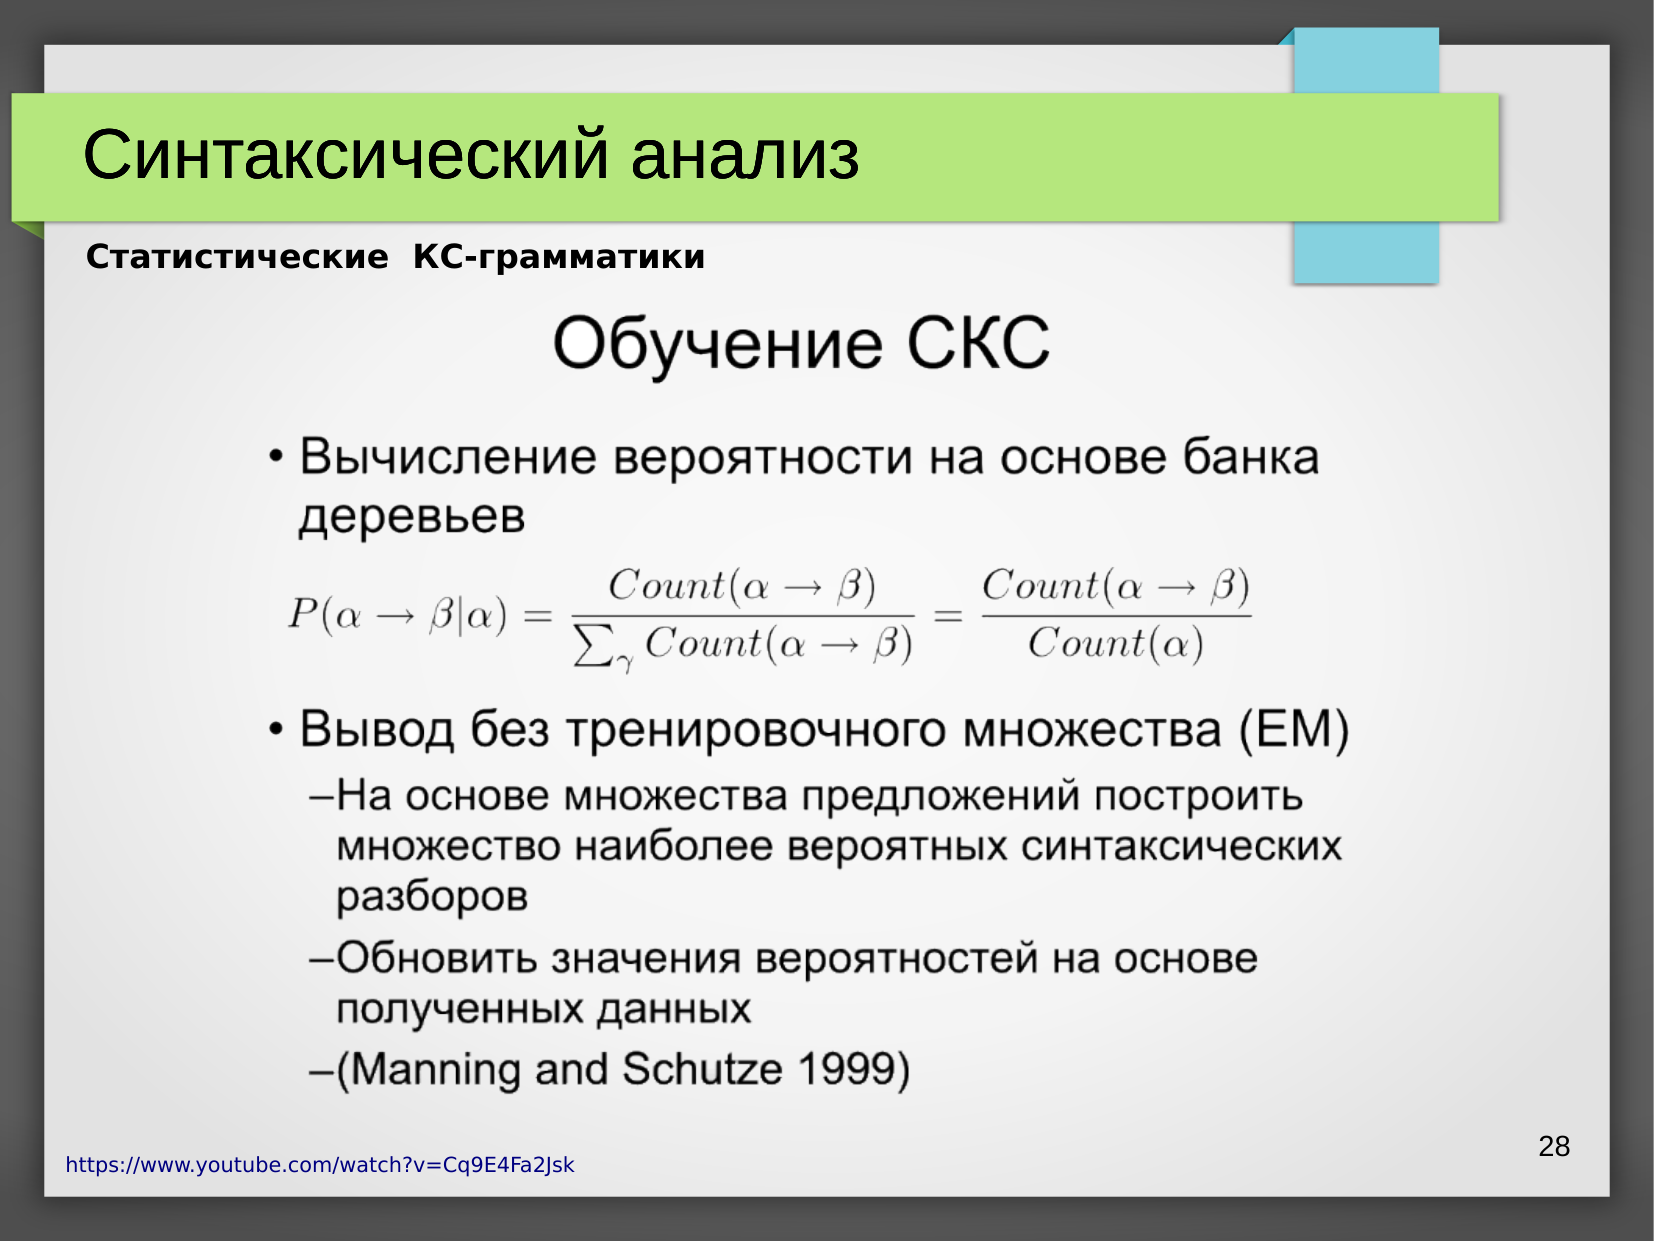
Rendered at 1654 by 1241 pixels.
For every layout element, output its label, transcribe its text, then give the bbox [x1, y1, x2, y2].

text_box https://www.youtube.com/watch?v=Cq9E4Fa2Jsk [50, 1145, 615, 1185]
title Синтаксический анализ [82, 114, 993, 194]
picture [0, 0, 1654, 1241]
text_box Статистические КС-грамматики [70, 230, 1075, 296]
